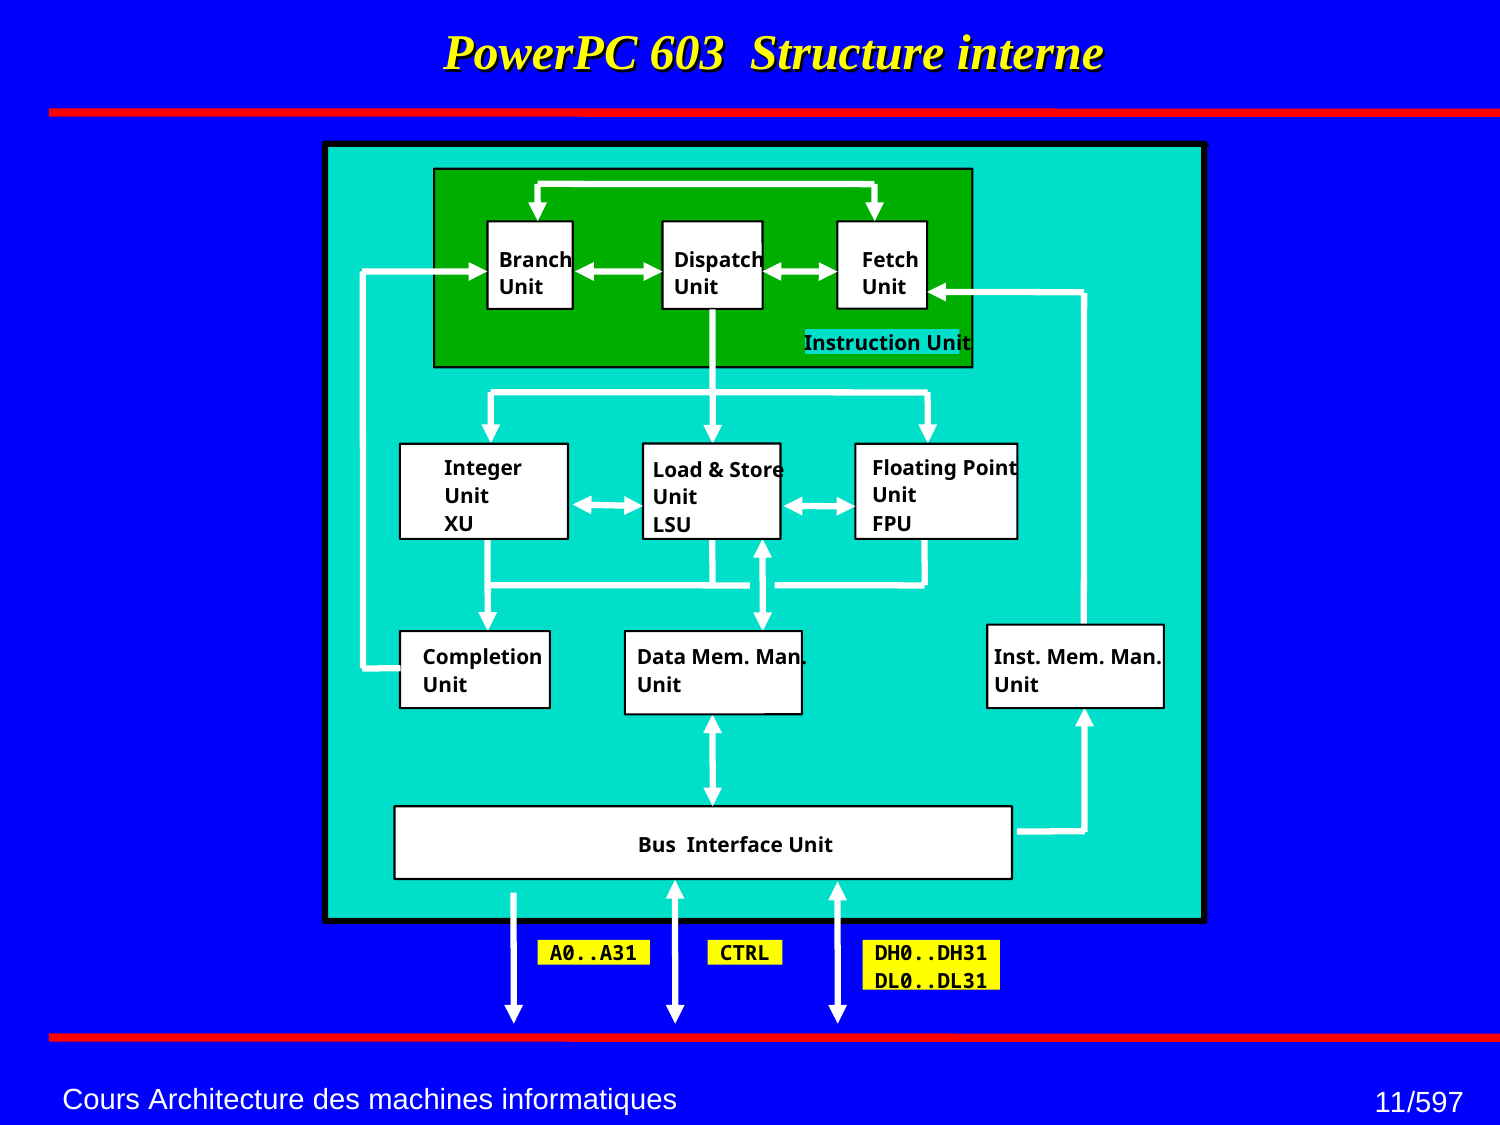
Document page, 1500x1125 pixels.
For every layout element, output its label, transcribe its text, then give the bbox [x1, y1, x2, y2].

text_box Inst. Mem. Man. Unit [994, 643, 1169, 699]
text_box [324, 143, 1205, 922]
text_box Branch Unit [498, 246, 574, 302]
text_box A0..A31 [537, 939, 651, 967]
text_box Bus Interface Unit [637, 831, 834, 858]
text_box Completion Unit [422, 643, 544, 699]
text_box CTRL [707, 939, 784, 967]
text_box Data Mem. Man. Unit [636, 643, 808, 699]
text_box Floating Point Unit FPU [872, 454, 1019, 538]
text_box DH0..DH31 DL0..DL31 [862, 939, 1001, 995]
text_box Instruction Unit [798, 329, 978, 356]
text_box Fetch Unit [861, 246, 920, 302]
title PowerPC 603 Structure interne [141, 15, 1406, 88]
text_box Load & Store Unit LSU [652, 455, 785, 540]
text_box Dispatch Unit [673, 246, 766, 302]
text_box Integer Unit XU [444, 454, 523, 538]
